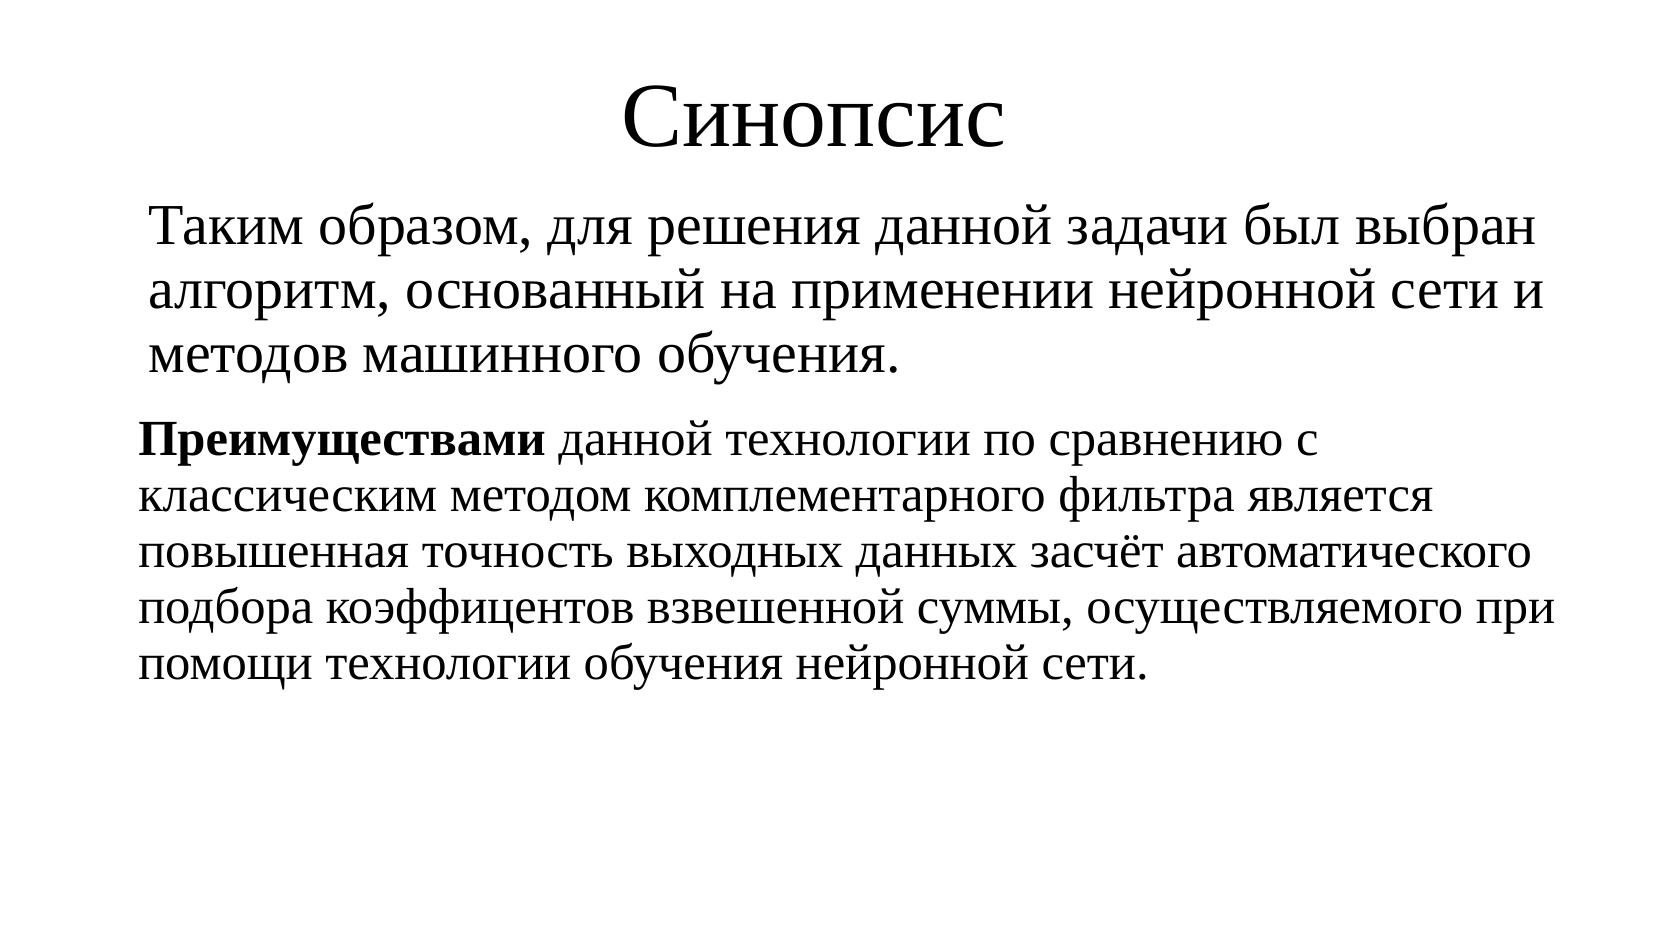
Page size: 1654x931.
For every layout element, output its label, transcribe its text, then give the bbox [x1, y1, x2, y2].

list Таким образом, для решения данной задачи был выбран алгоритм, основанный на применении нейронной сети и методов машинного обучения. Преимуществами данной технологии по сравнению с классическим методом комплементарного фильтра является повышенная точность выходных данных засчёт автоматического подбора коэффицентов взвешенной суммы, осуществляемого при помощи технологии обучения нейронной сети. [86, 192, 1576, 732]
title Синопсис [82, 37, 1571, 193]
